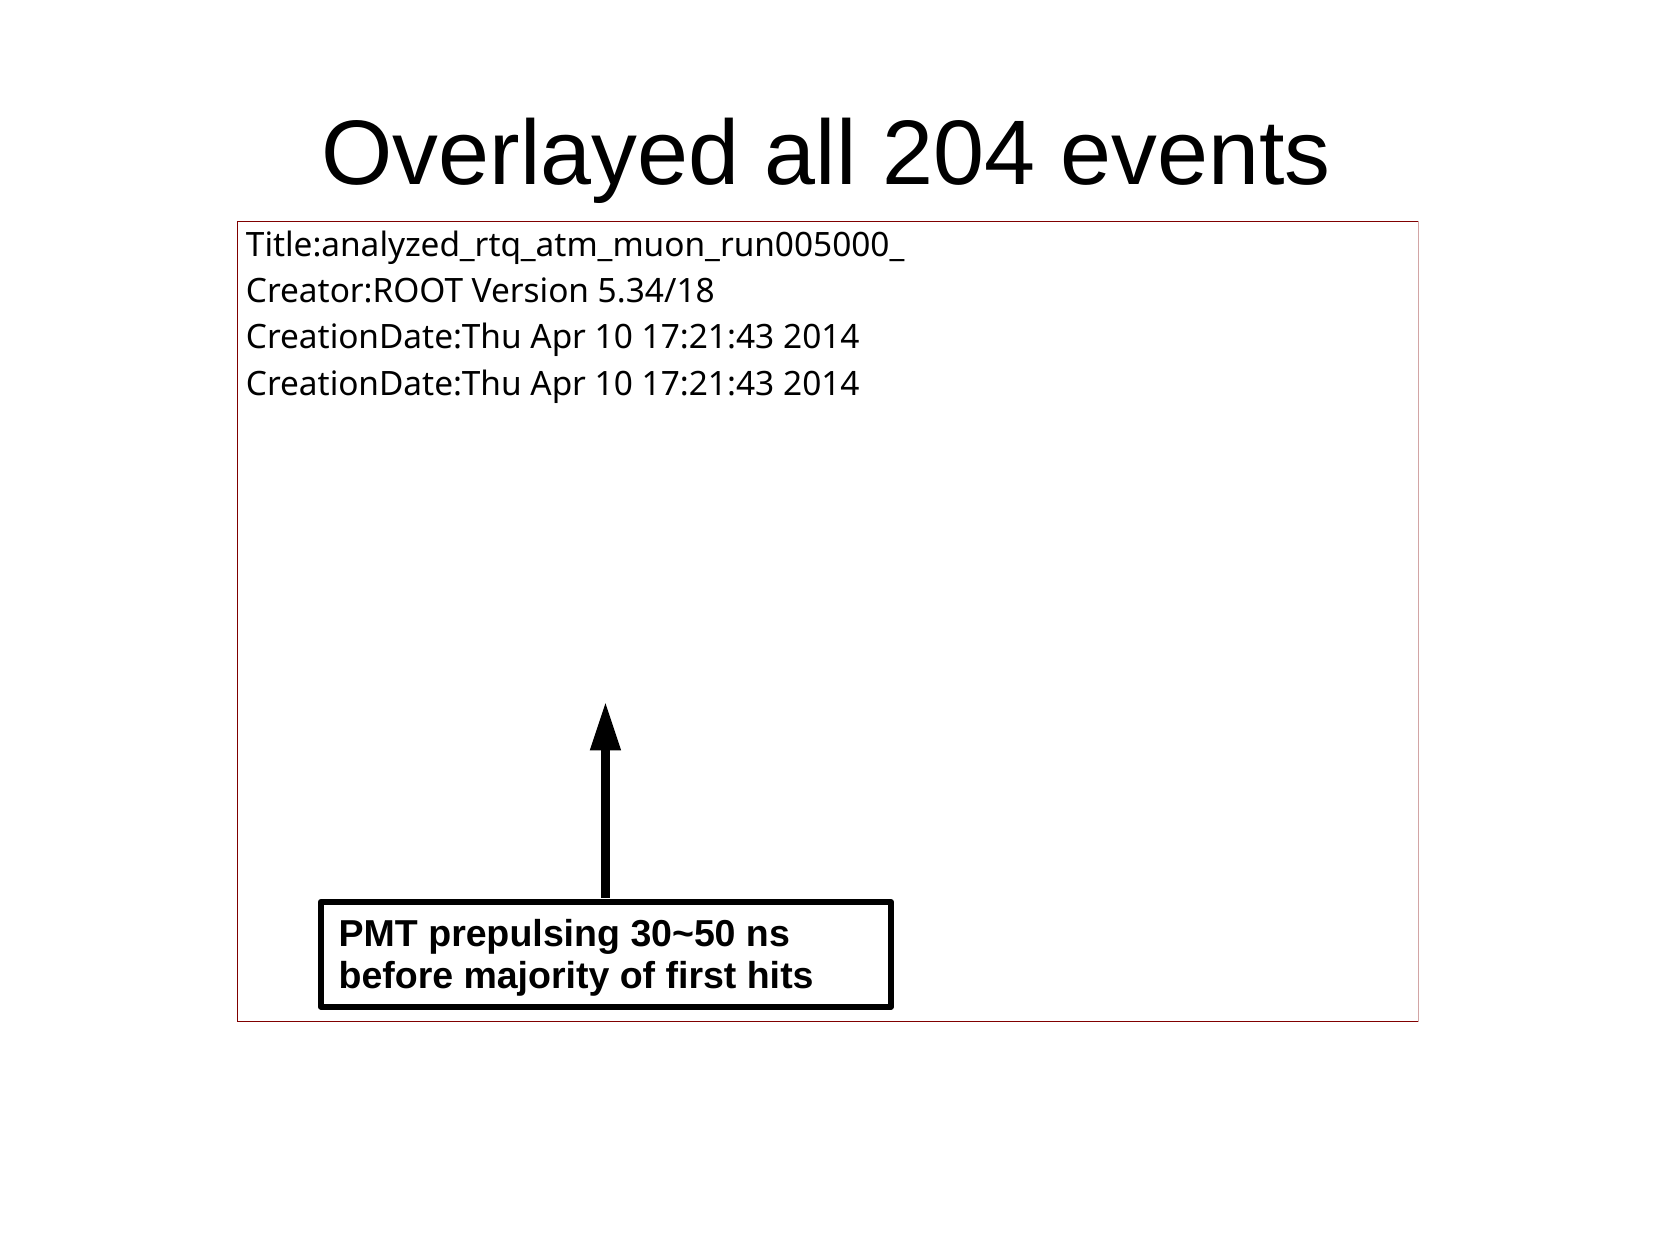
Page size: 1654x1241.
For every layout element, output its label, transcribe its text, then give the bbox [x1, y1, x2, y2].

title Overlayed all 204 events [82, 49, 1571, 257]
text_box PMT prepulsing 30~50 ns before majority of first hits [320, 901, 891, 1007]
picture [235, 257, 1419, 1022]
